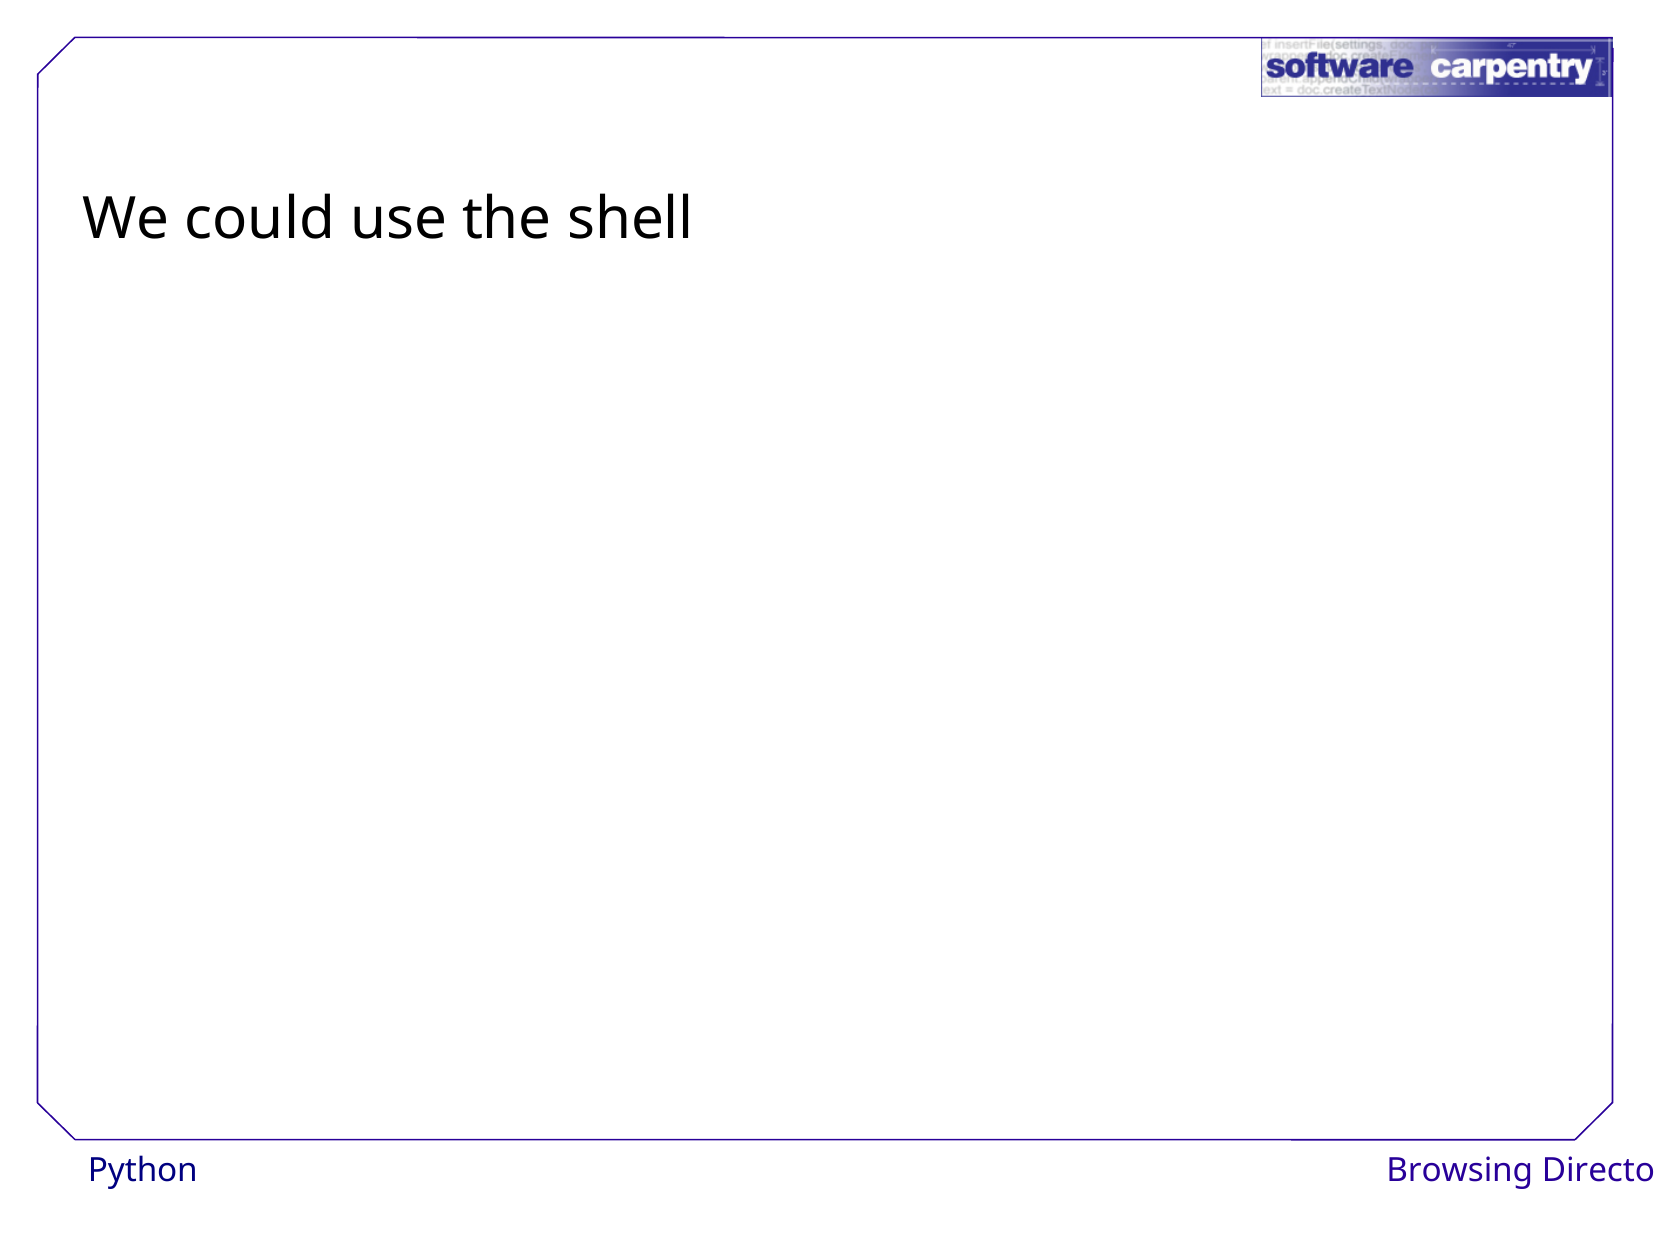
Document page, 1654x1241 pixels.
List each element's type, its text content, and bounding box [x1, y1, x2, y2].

text_box We could use the shell [67, 138, 859, 259]
picture [1261, 39, 1613, 97]
